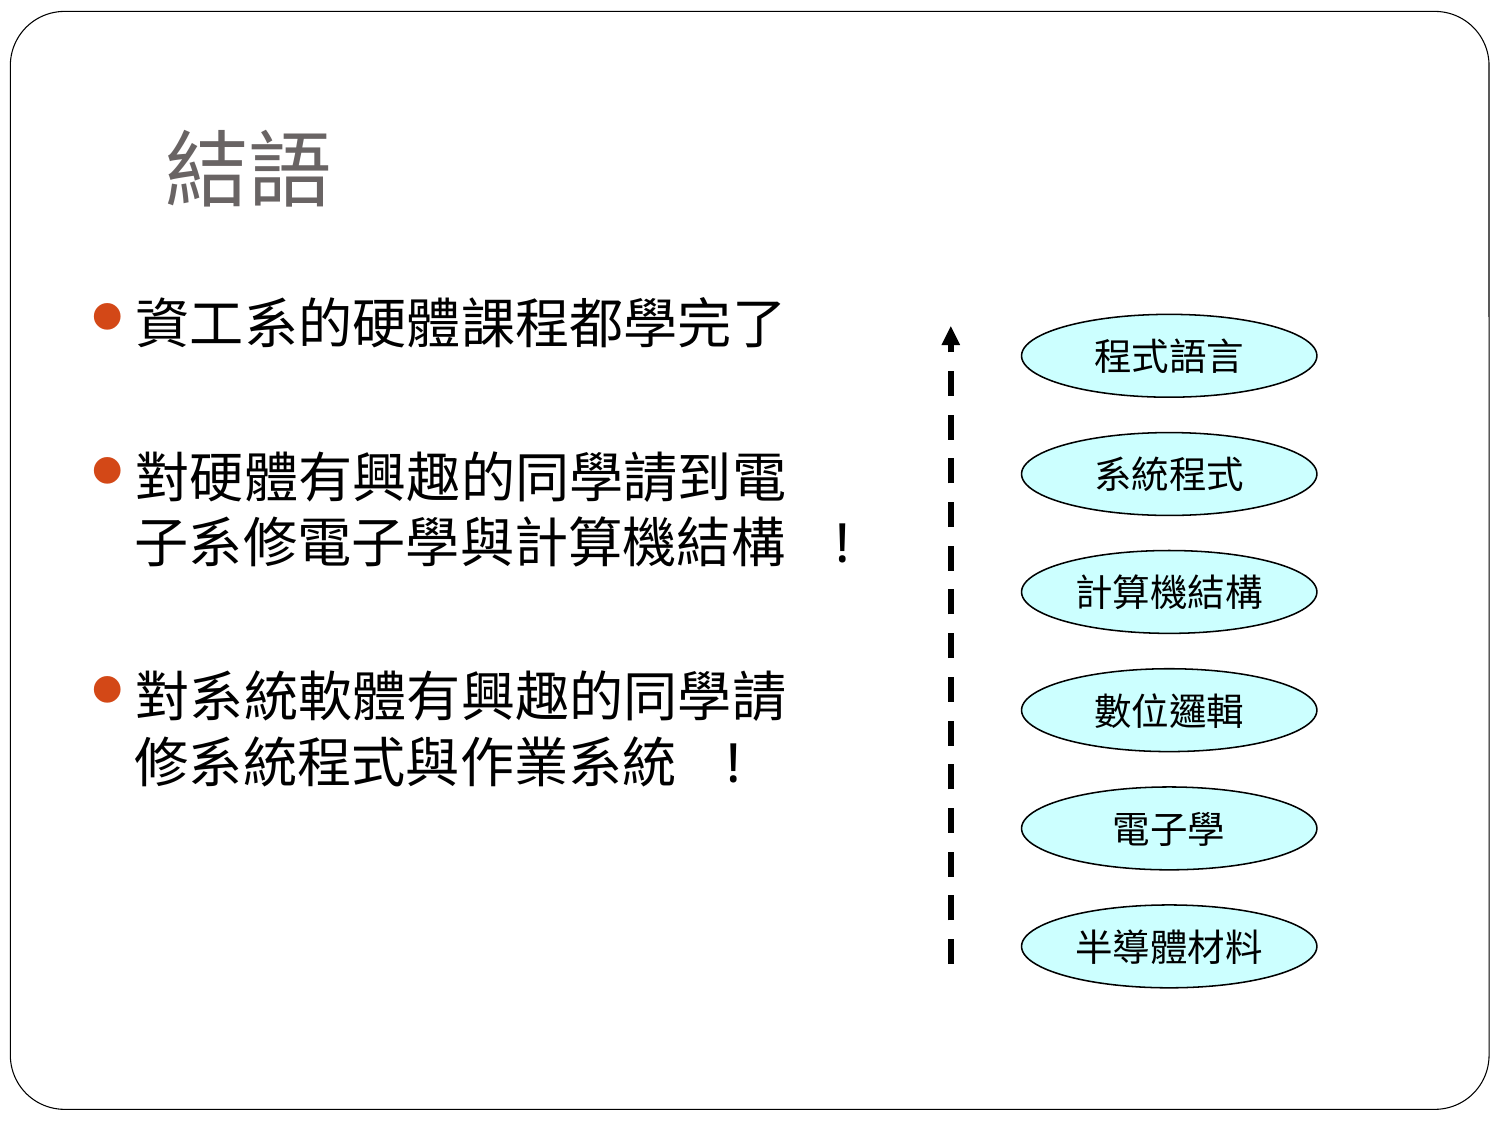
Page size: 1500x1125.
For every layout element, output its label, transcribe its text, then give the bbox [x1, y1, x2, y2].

text_box 半導體材料 [1021, 904, 1317, 988]
text_box 計算機結構 [1021, 550, 1317, 634]
text_box 系統程式 [1021, 432, 1317, 516]
text_box 程式語言 [1021, 314, 1317, 398]
list 資工系的硬體課程都學完了 對硬體有興趣的同學請到電子系修電子學與計算機結構 ! 對系統軟體有興趣的同學請修系統程式與作業系統 ! [74, 282, 845, 1006]
title 結語 [150, 44, 1426, 233]
text_box 數位邏輯 [1021, 668, 1317, 752]
text_box 電子學 [1021, 786, 1317, 870]
